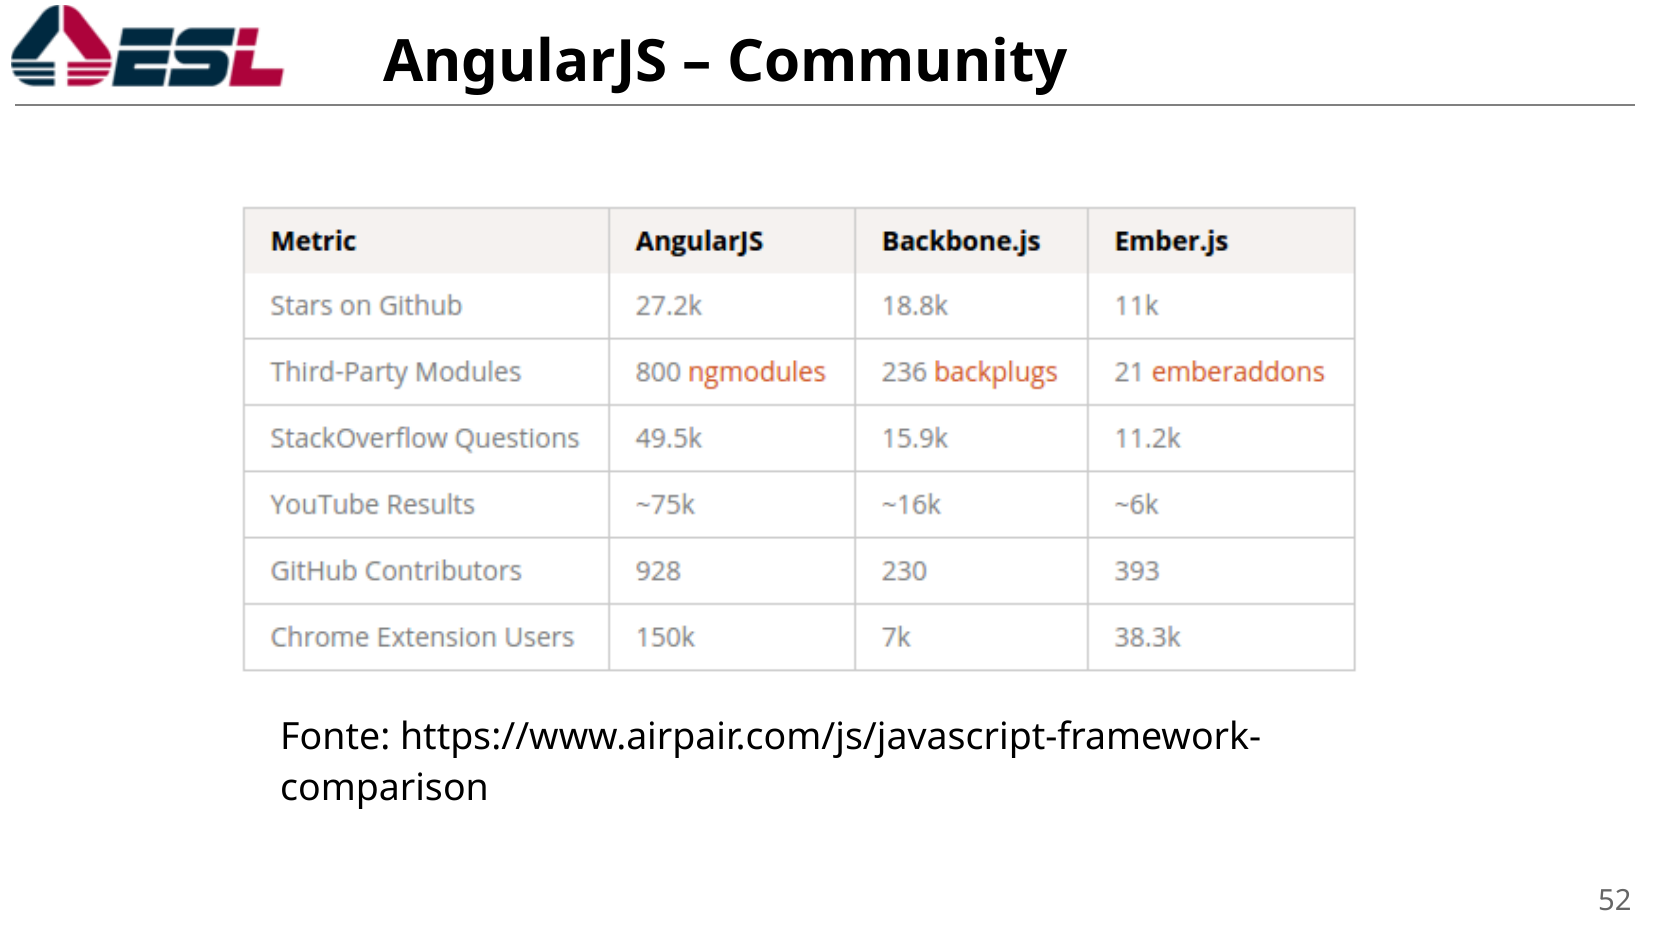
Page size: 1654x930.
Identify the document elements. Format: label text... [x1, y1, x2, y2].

picture [11, 5, 288, 90]
text_box Fonte: https://www.airpair.com/js/javascript-framework-comparison [265, 701, 1466, 930]
title AngularJS – Community [335, 0, 1653, 103]
picture [198, 179, 1411, 702]
